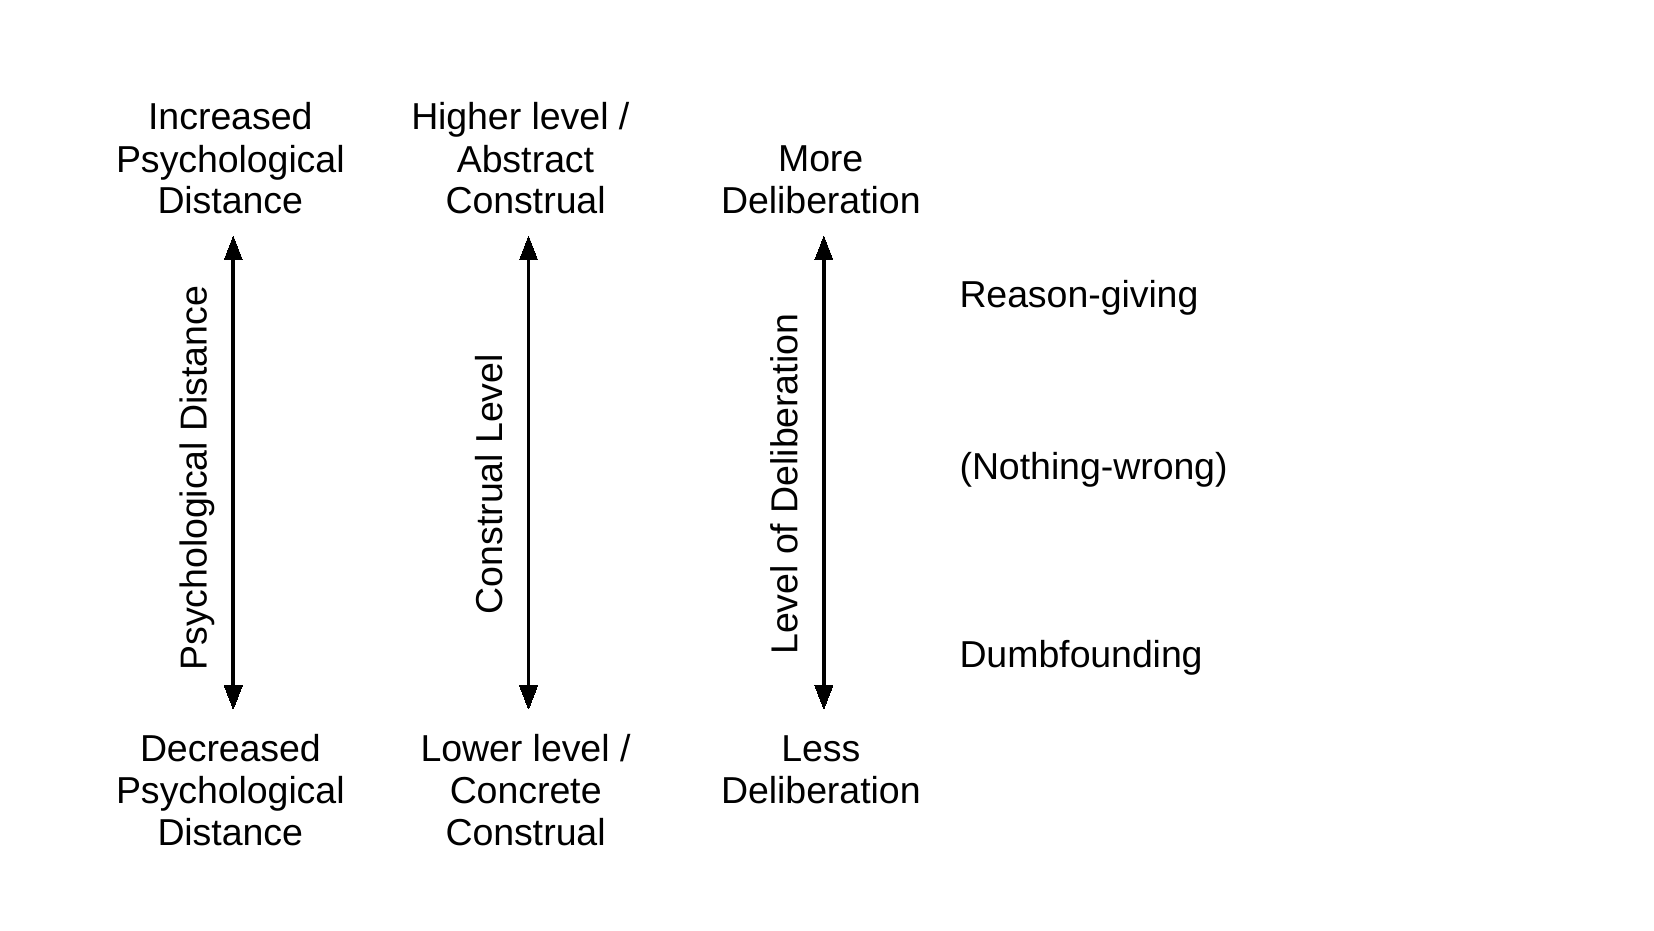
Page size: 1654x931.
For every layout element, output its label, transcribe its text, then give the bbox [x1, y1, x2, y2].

text_box [519, 236, 538, 709]
text_box (Nothing-wrong) [944, 417, 1252, 516]
text_box [228, 236, 238, 248]
text_box Dumbfounding [944, 625, 1241, 683]
text_box Less Deliberation [685, 720, 957, 820]
text_box [814, 236, 833, 709]
text_box Level of Deliberation [755, 283, 819, 686]
text_box Reason-giving [944, 265, 1217, 323]
text_box Construal Level [460, 283, 524, 686]
text_box Decreased Psychological Distance [94, 720, 367, 862]
text_box More Deliberation [685, 129, 957, 229]
text_box Increased Psychological Distance [94, 88, 367, 230]
text_box Psychological Distance [165, 248, 265, 709]
text_box Higher level / Abstract Construal [389, 88, 662, 230]
text_box Lower level / Concrete Construal [389, 720, 662, 862]
